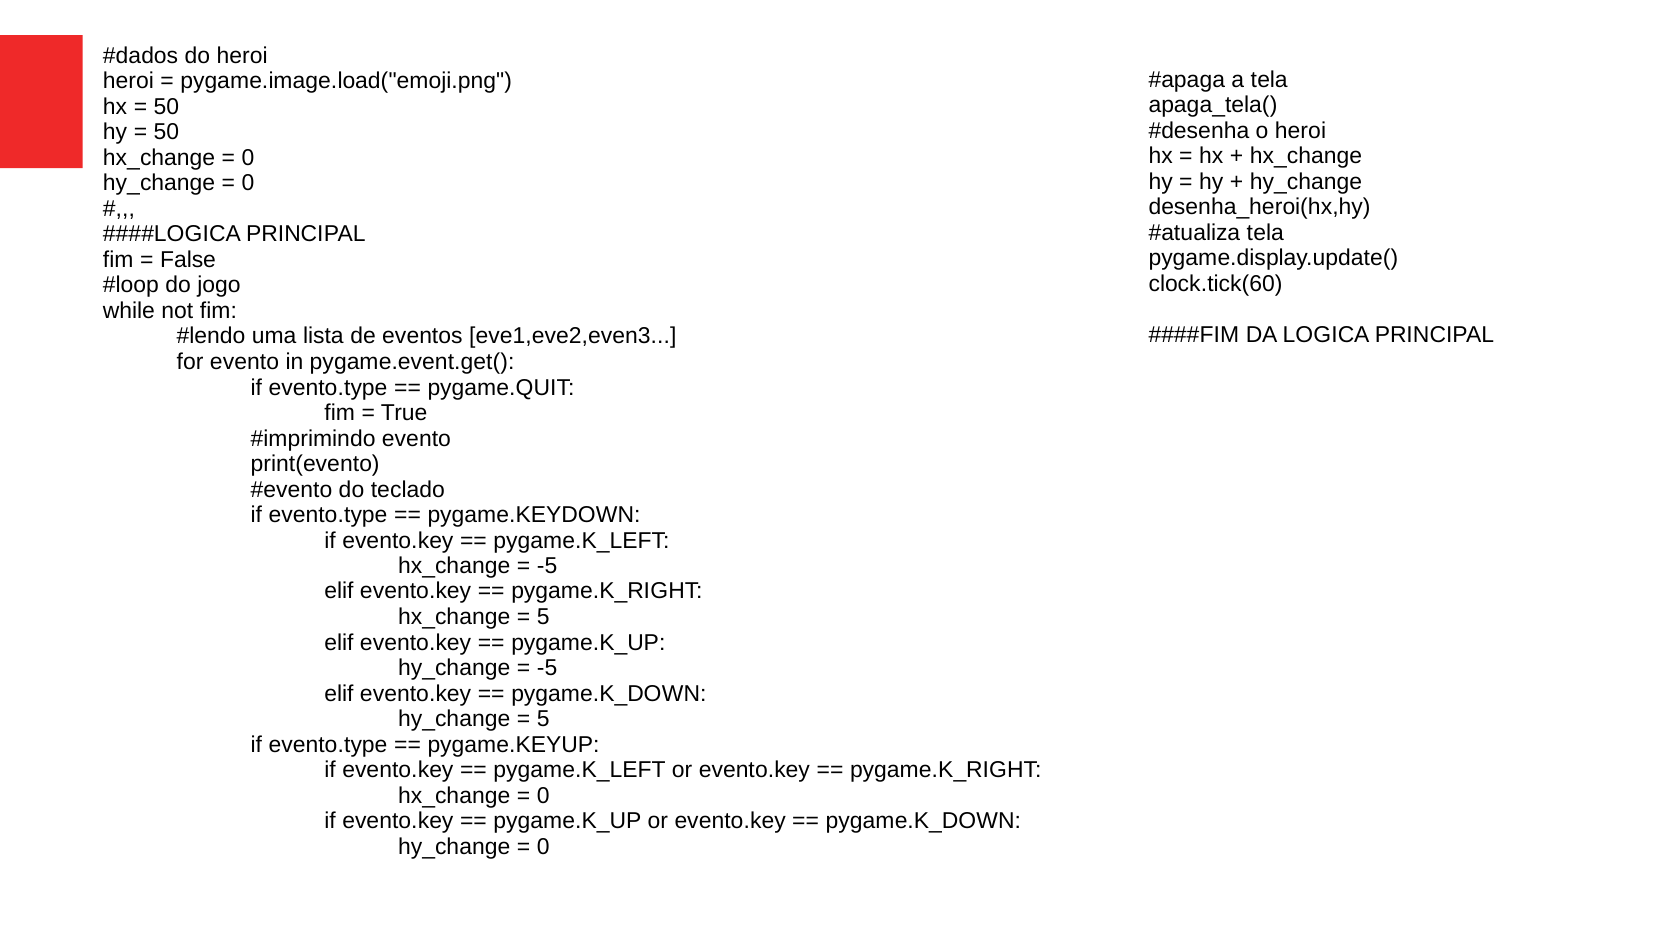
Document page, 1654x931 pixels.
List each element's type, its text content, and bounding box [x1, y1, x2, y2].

text_box #dados do heroi heroi = pygame.image.load("emoji.png") hx = 50 hy = 50 hx_change = 0 hy_change = 0 #,,, ####LOGICA PRINCIPAL fim = False #loop do jogo while not fim: #lendo uma lista de eventos [eve1,eve2,even3...] for evento in pygame.event.get(): if evento.type == pygame.QUIT: fim = True #imprimindo evento print(evento) #evento do teclado if evento.type == pygame.KEYDOWN: if evento.key == pygame.K_LEFT: hx_change = -5 elif evento.key == pygame.K_RIGHT: hx_change = 5 elif evento.key == pygame.K_UP: hy_change = -5 elif evento.key == pygame.K_DOWN: hy_change = 5 if evento.type == pygame.KEYUP: if evento.key == pygame.K_LEFT or evento.key == pygame.K_RIGHT: hx_change = 0 if evento.key == pygame.K_UP or evento.key == pygame.K_DOWN: hy_change = 0 [88, 35, 1075, 931]
text_box #apaga a tela apaga_tela() #desenha o heroi hx = hx + hx_change hy = hy + hy_change desenha_heroi(hx,hy) #atualiza tela pygame.display.update() clock.tick(60) ####FIM DA LOGICA PRINCIPAL [1133, 59, 1536, 406]
